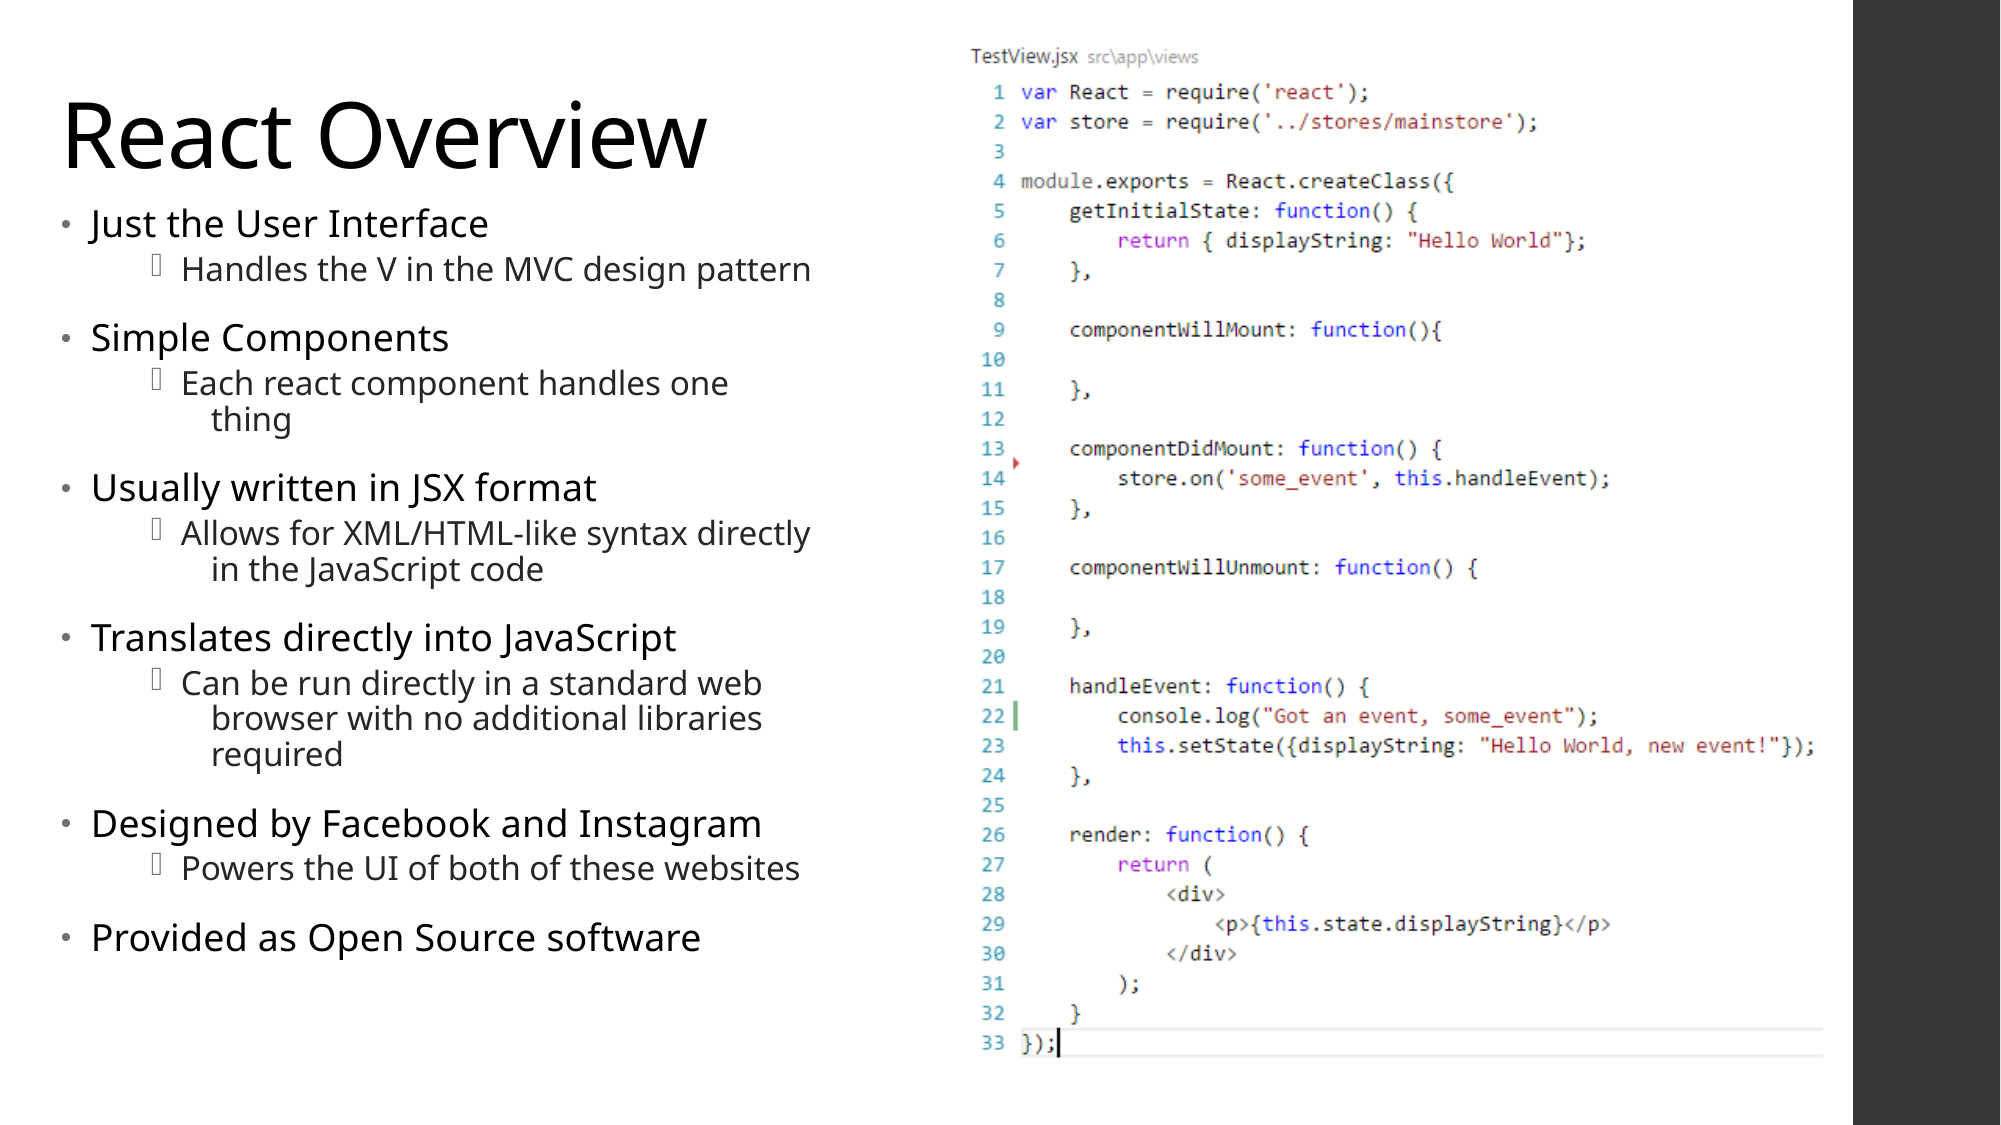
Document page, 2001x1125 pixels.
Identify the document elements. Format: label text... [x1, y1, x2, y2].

list Just the User Interface Handles the V in the MVC design pattern Simple Components Each react component handles one thing Usually written in JSX format Allows for XML/HTML-like syntax directly in the JavaScript code Translates directly into JavaScript Can be run directly in a standard web browser with no additional libraries required Designed by Facebook and Instagram Powers the UI of both of these websites Provided as Open Source software [45, 196, 831, 1021]
picture [968, 43, 1823, 1064]
title React Overview [45, 43, 930, 197]
